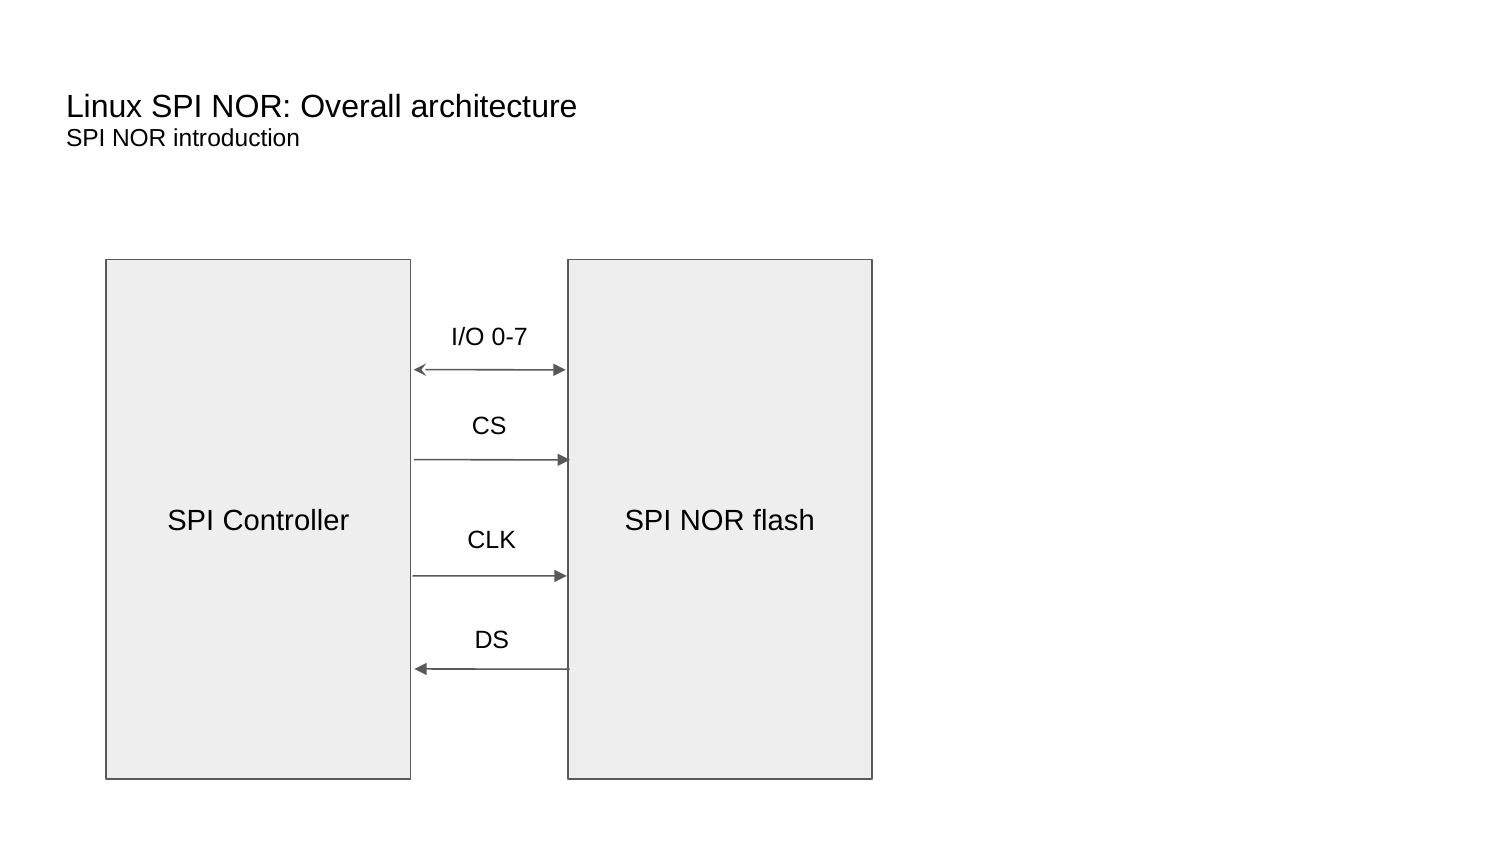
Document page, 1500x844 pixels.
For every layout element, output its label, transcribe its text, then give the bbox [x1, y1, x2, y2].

text_box DS [413, 608, 570, 669]
text_box CS [411, 394, 568, 455]
text_box I/O 0-7 [411, 305, 568, 366]
title Linux SPI NOR: Overall architecture SPI NOR introduction [51, 72, 1449, 167]
text_box SPI Controller [106, 259, 411, 779]
text_box CLK [414, 508, 570, 569]
text_box SPI NOR flash [567, 259, 873, 779]
